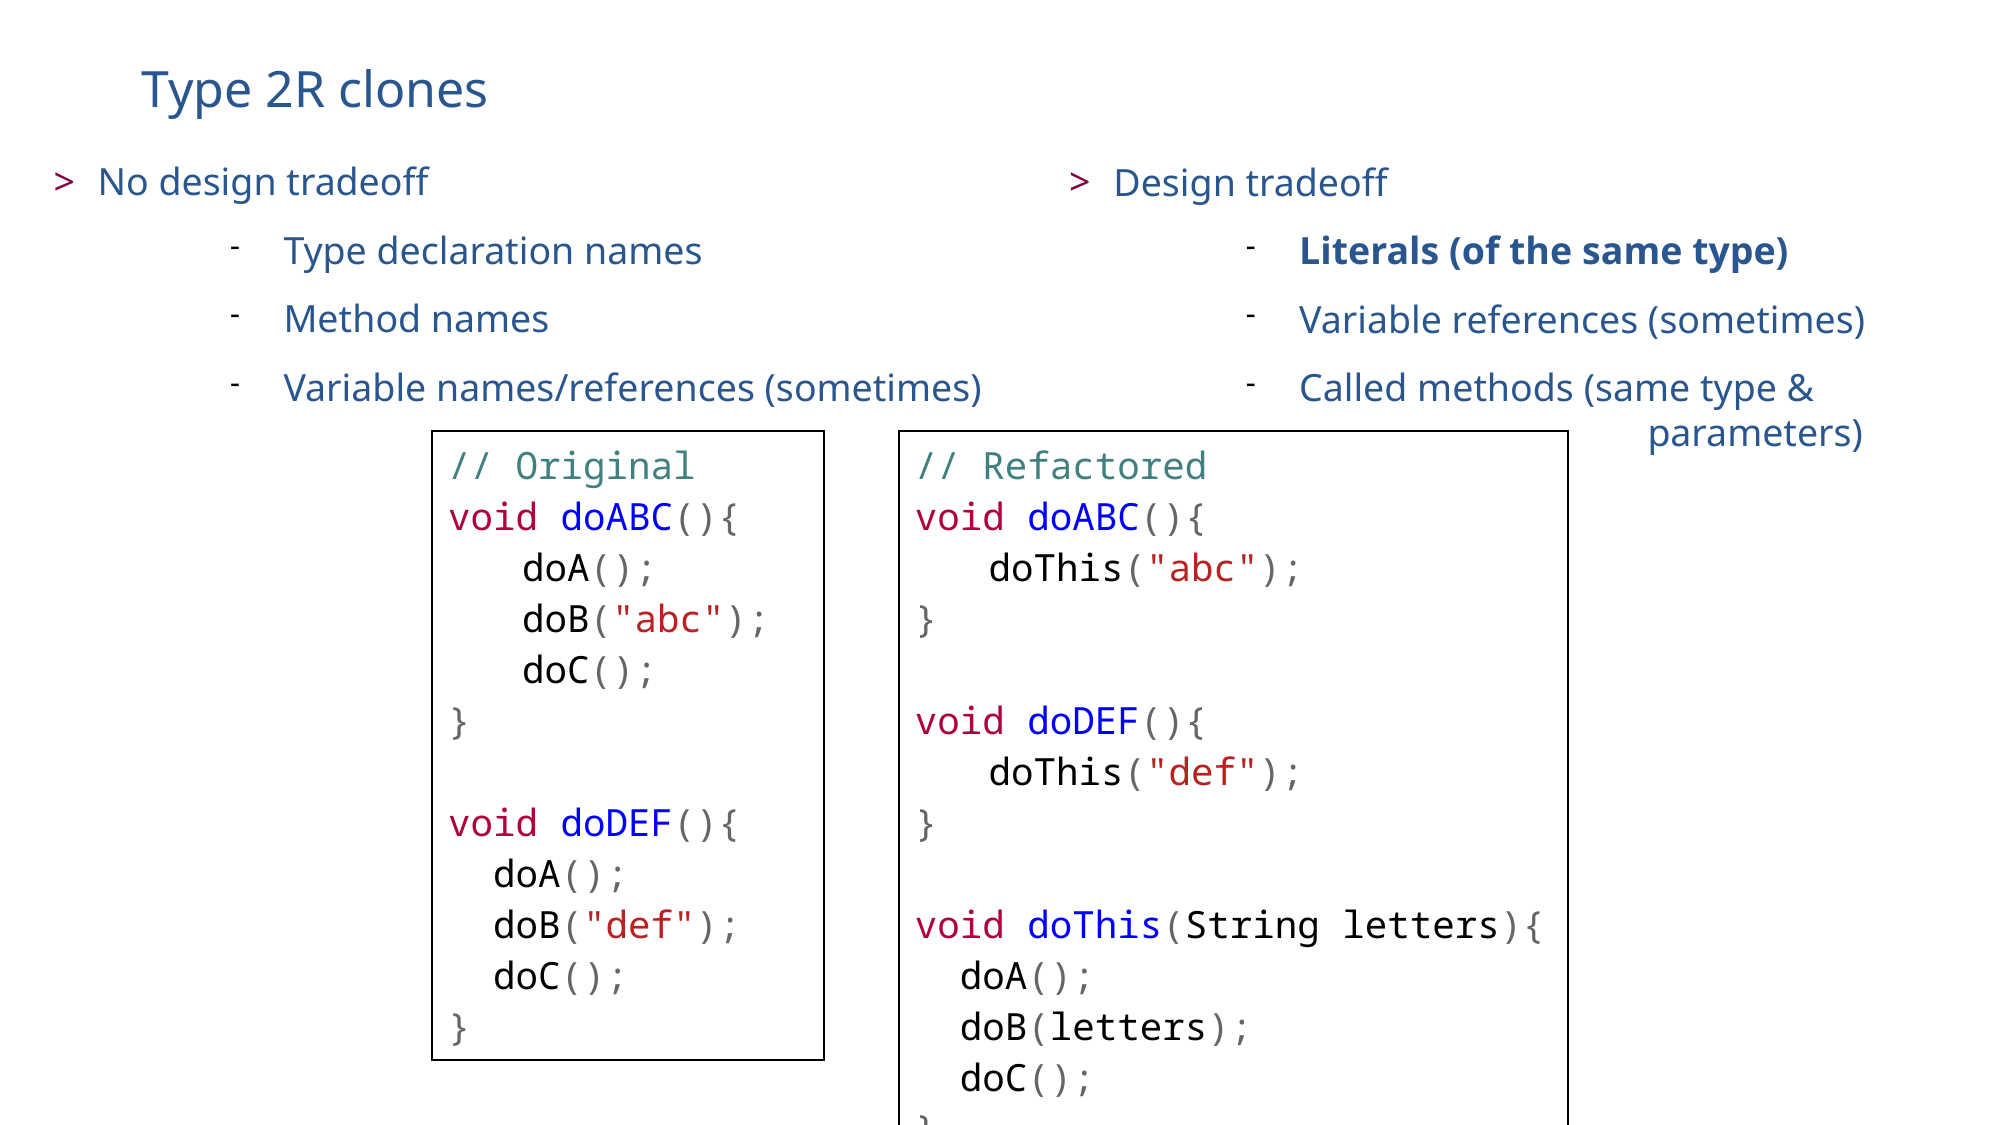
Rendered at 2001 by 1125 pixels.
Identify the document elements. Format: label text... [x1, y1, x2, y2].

text_box Type 2R clones [142, 59, 1842, 124]
text_box // Refactored void doABC(){ doThis("abc"); } void doDEF(){ doThis("def"); } void doThis(String letters){ doA(); doB(letters); doC(); } [898, 431, 1568, 1111]
text_box Design tradeoff Literals (of the same type) Variable references (sometimes) Called methods (same type & parameters) [1069, 154, 1967, 402]
text_box No design tradeoff Type declaration names Method names Variable names/references (sometimes) [53, 153, 1067, 402]
text_box // Original void doABC(){ doA(); doB("abc"); doC(); } void doDEF(){ doA(); doB("def"); doC(); } [432, 431, 824, 1022]
